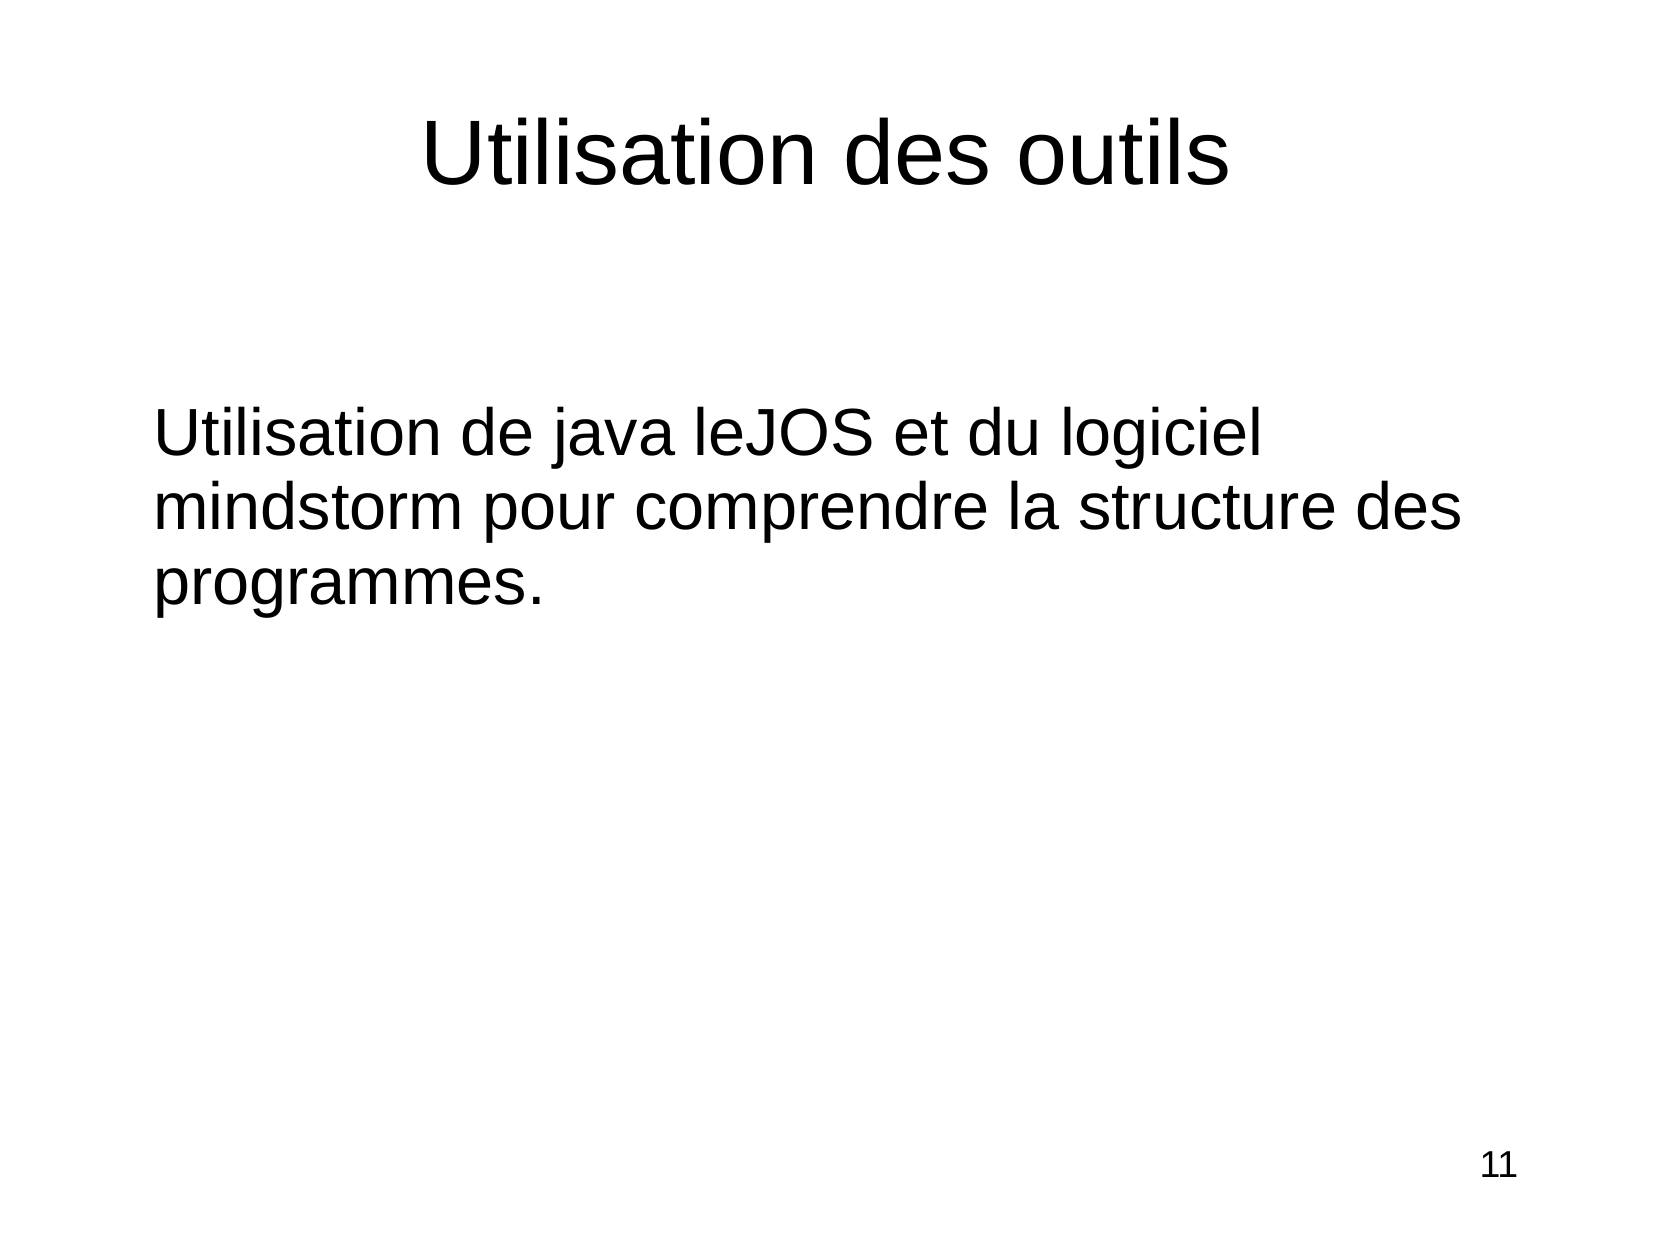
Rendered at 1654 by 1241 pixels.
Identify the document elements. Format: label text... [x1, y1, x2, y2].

list Utilisation de java leJOS et du logiciel mindstorm pour comprendre la structure des programmes. [82, 290, 1571, 1123]
title Utilisation des outils [82, 49, 1571, 257]
